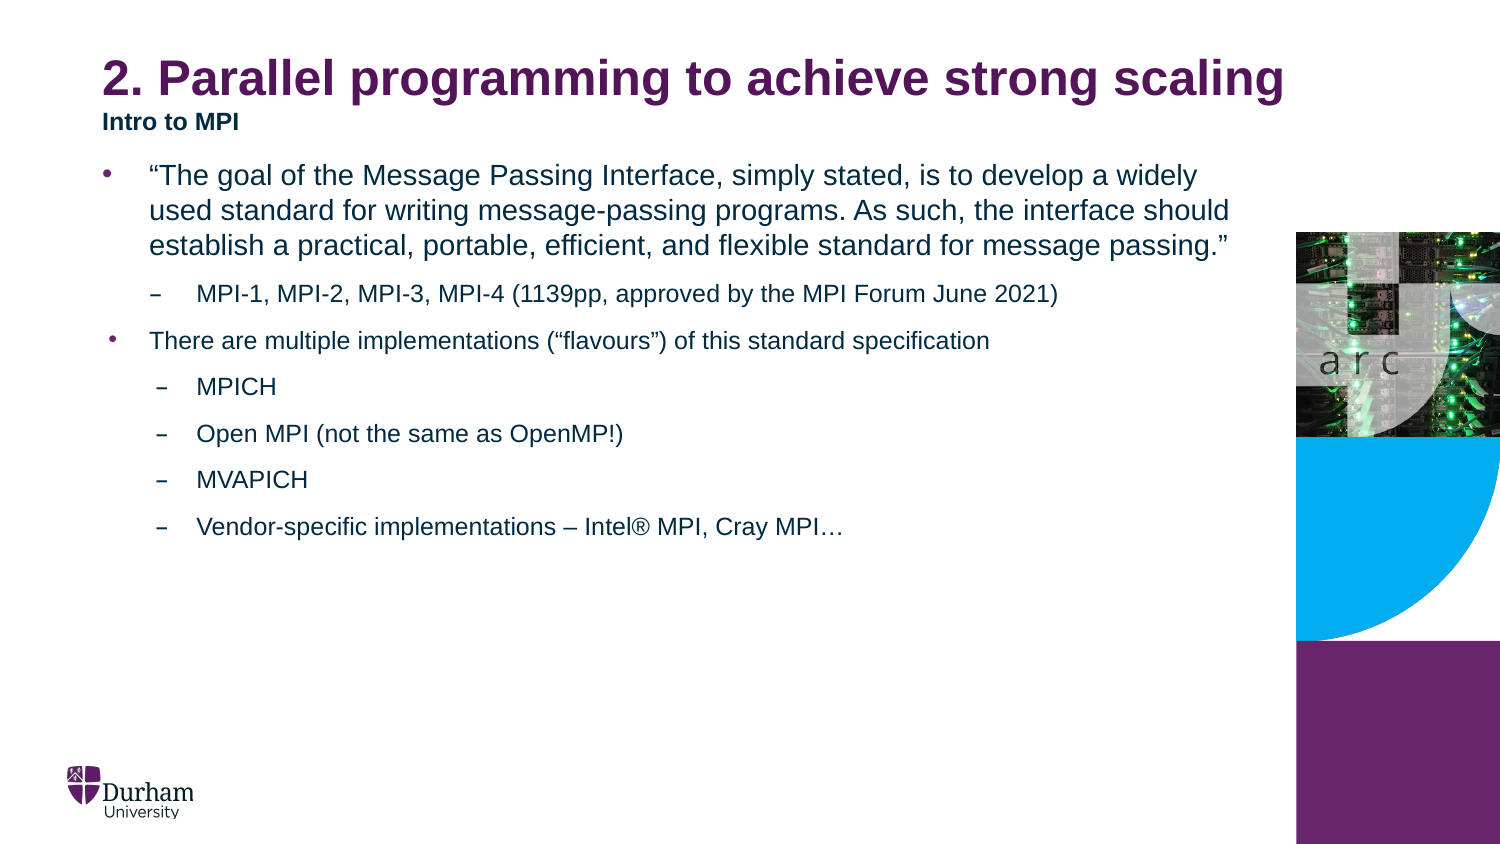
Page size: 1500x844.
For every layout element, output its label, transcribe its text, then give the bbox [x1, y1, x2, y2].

picture [67, 766, 193, 819]
text_box [1296, 640, 1500, 844]
picture [1332, 467, 1500, 640]
picture [1296, 232, 1500, 436]
list “The goal of the Message Passing Interface, simply stated, is to develop a widely used standard for writing message-passing programs. As such, the interface should establish a practical, portable, efficient, and flexible standard for message passing.” MPI-1, MPI-2, MPI-3, MPI-4 (1139pp, approved by the MPI Forum June 2021) There are multiple implementations (“flavours”) of this standard specification MPICH Open MPI (not the same as OpenMP!) MVAPICH Vendor-specific implementations – Intel® MPI, Cray MPI… [101, 156, 1258, 494]
title 2. Parallel programming to achieve strong scaling Intro to MPI [101, 45, 1399, 187]
